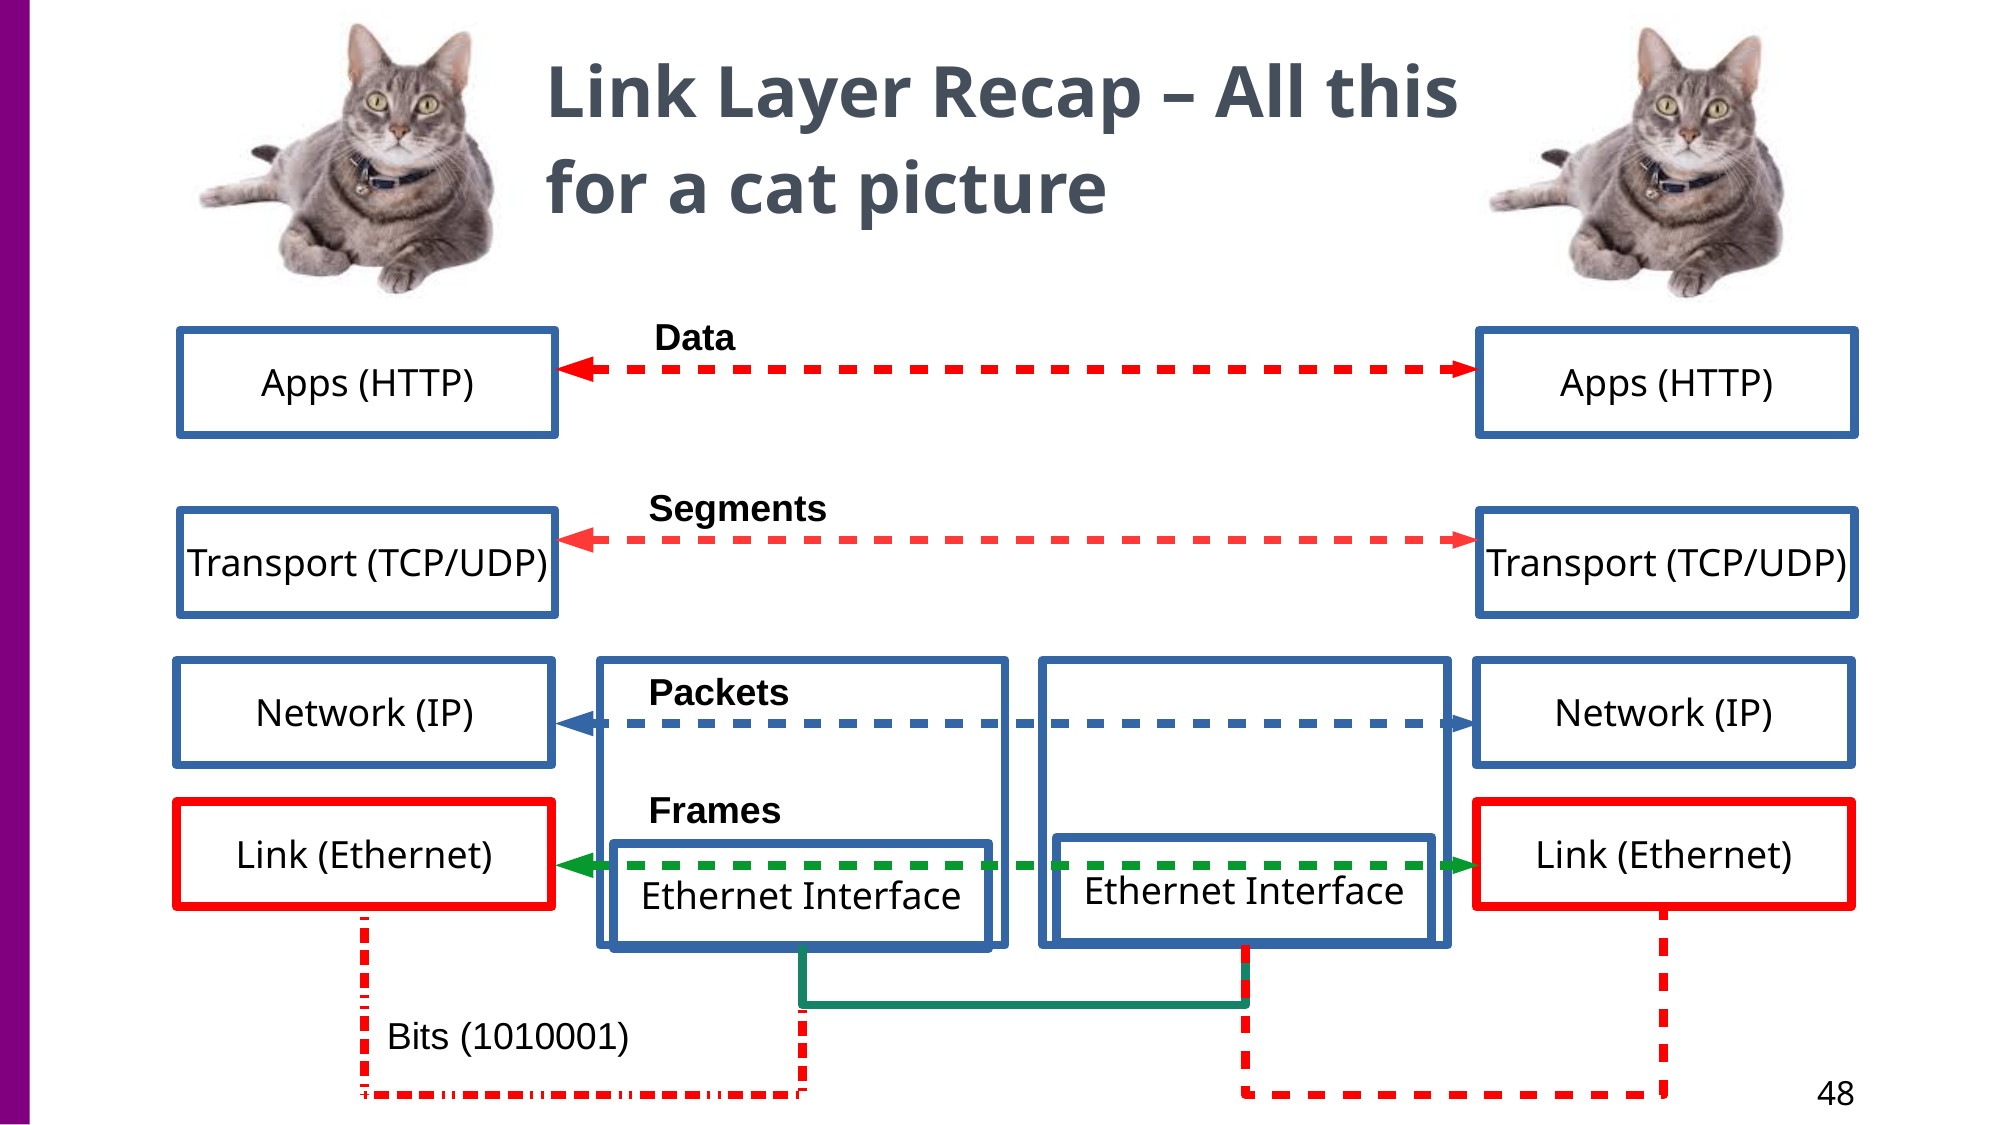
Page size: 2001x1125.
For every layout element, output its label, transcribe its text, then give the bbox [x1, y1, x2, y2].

text_box Frames [633, 781, 797, 839]
text_box Data [639, 309, 751, 367]
text_box Ethernet Interface [613, 843, 989, 941]
text_box Ethernet Interface [1056, 837, 1432, 941]
text_box Network (IP) [176, 660, 552, 766]
picture [1455, 14, 1880, 305]
picture [165, 10, 590, 300]
text_box Link (Ethernet) [176, 801, 552, 907]
text_box Network (IP) [1476, 660, 1852, 766]
text_box Packets [633, 663, 805, 721]
text_box Link (Ethernet) [1476, 801, 1852, 907]
text_box Link Layer Recap – All this for a cat picture [530, 33, 1486, 308]
text_box Bits (1010001) [372, 1008, 646, 1066]
text_box Transport (TCP/UDP) [180, 510, 556, 616]
text_box Transport (TCP/UDP) [1479, 510, 1855, 616]
text_box Segments [633, 479, 843, 537]
text_box Apps (HTTP) [1479, 329, 1855, 436]
text_box Apps (HTTP) [180, 329, 556, 436]
